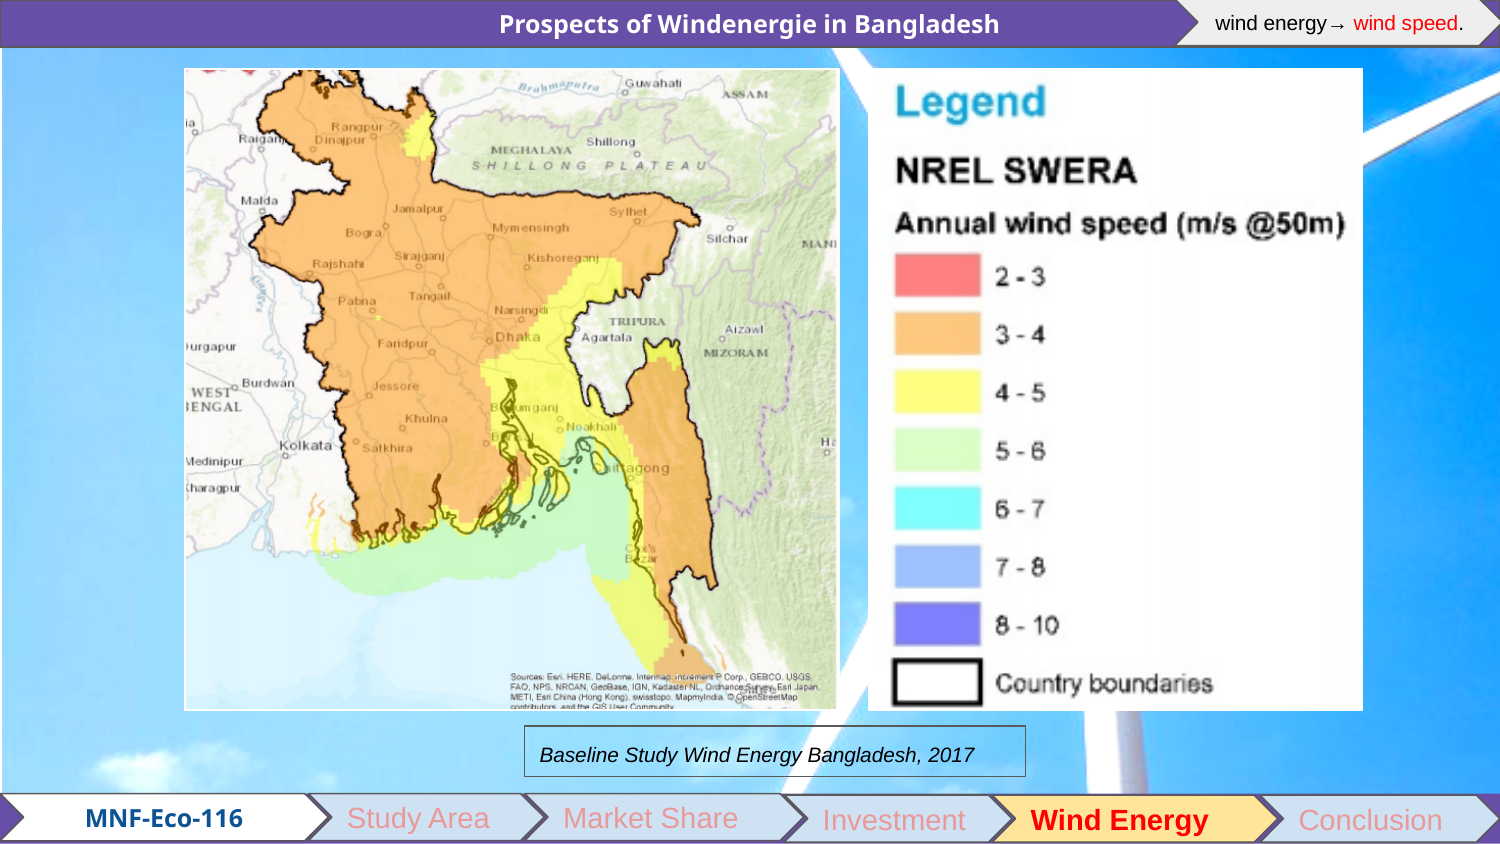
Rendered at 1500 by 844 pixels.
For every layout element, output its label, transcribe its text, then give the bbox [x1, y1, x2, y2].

text_box Conclusion [1259, 795, 1500, 843]
text_box Market Share [524, 793, 804, 841]
picture [1, 48, 1500, 793]
text_box Study Area [308, 793, 545, 841]
text_box wind energy→ wind speed. [1174, 0, 1500, 46]
text_box Wind Energy [992, 795, 1278, 843]
text_box Prospects of Windenergie in Bangladesh [0, 0, 1500, 48]
text_box [0, 795, 22, 839]
text_box [0, 793, 1500, 844]
text_box MNF-Eco-116 [0, 793, 329, 841]
text_box Baseline Study Wind Energy Bangladesh, 2017 [524, 726, 1026, 777]
text_box Investment [784, 795, 1013, 843]
